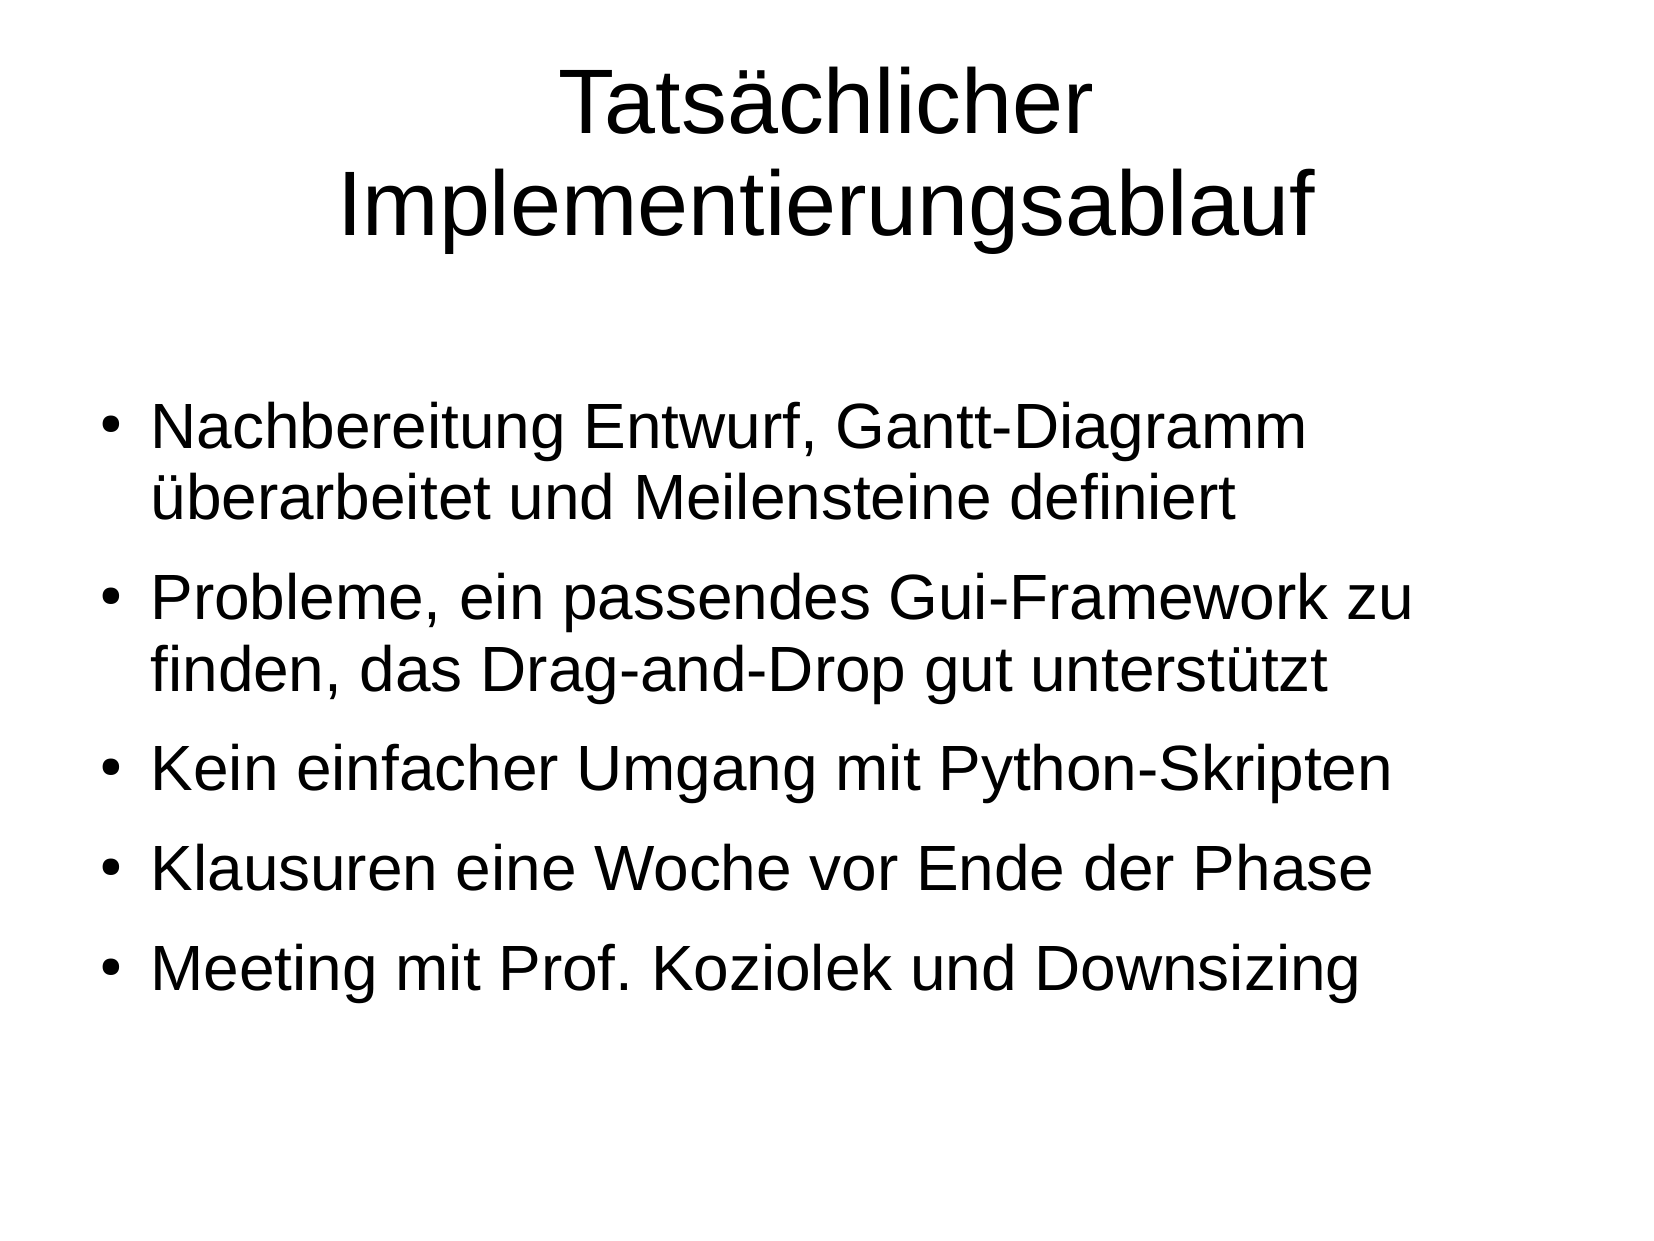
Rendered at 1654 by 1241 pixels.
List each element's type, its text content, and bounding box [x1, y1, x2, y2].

list Nachbereitung Entwurf, Gantt-Diagramm überarbeitet und Meilensteine definiert Probleme, ein passendes Gui-Framework zu finden, das Drag-and-Drop gut unterstützt Kein einfacher Umgang mit Python-Skripten Klausuren eine Woche vor Ende der Phase Meeting mit Prof. Koziolek und Downsizing [82, 290, 1571, 1010]
title Tatsächlicher Implementierungsablauf [82, 49, 1571, 257]
